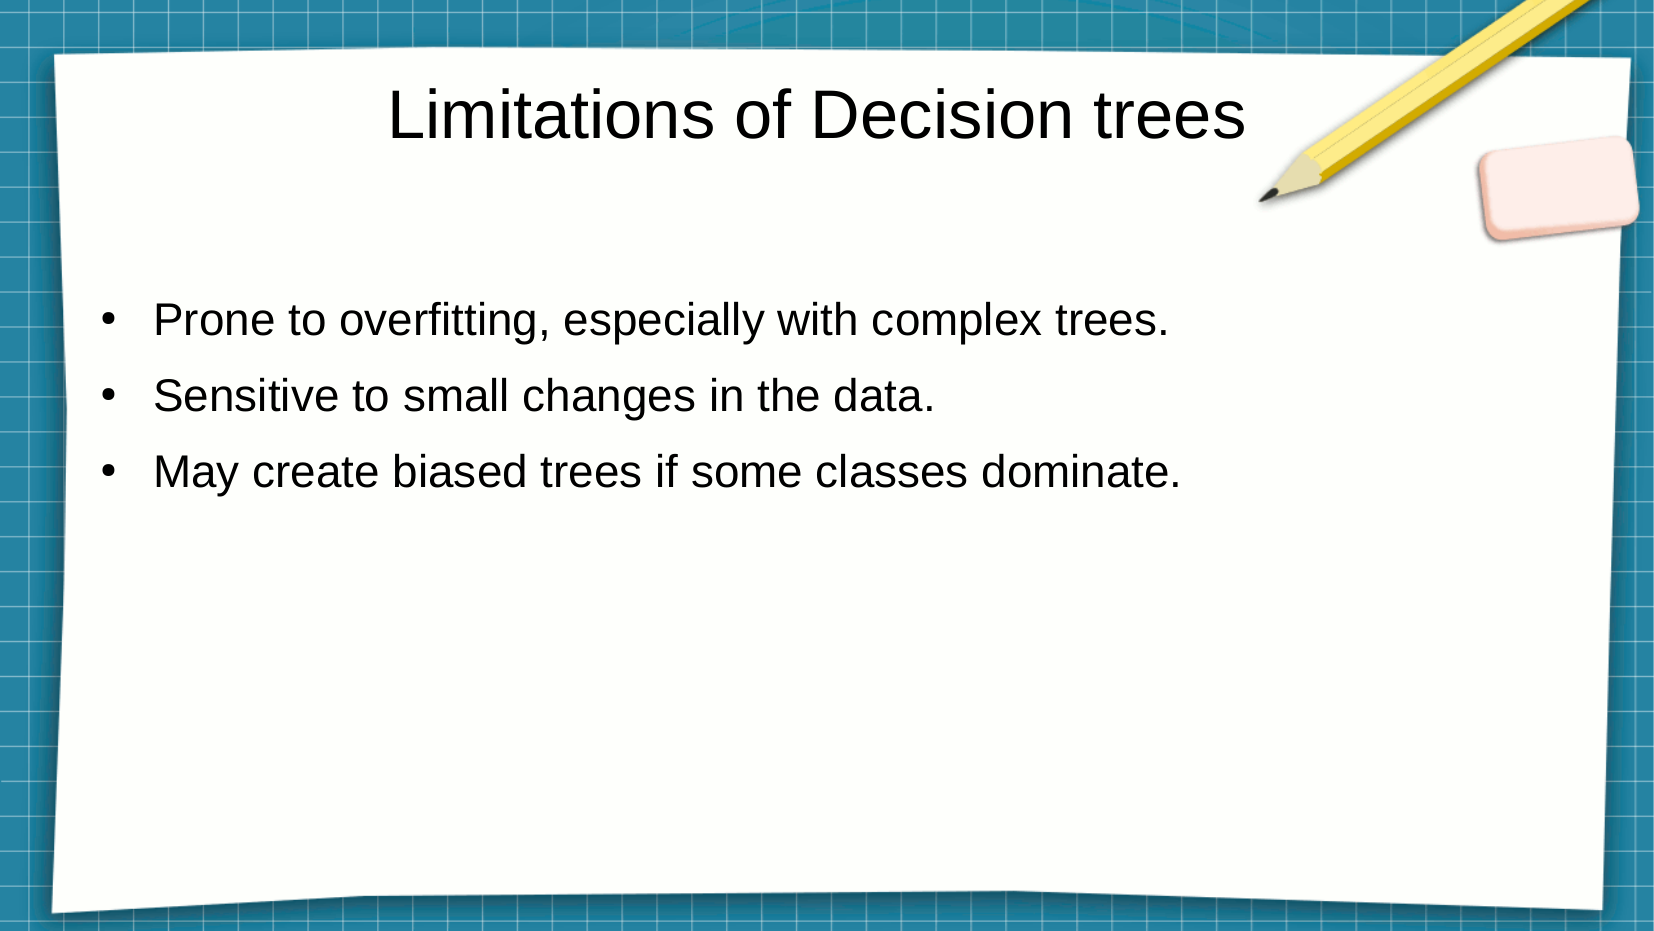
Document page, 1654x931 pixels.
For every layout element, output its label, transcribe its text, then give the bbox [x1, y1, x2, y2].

title Limitations of Decision trees [82, 37, 1571, 193]
picture [0, 0, 1654, 931]
list Prone to overfitting, especially with complex trees. Sensitive to small changes in the data. May create biased trees if some classes dominate. [82, 217, 1571, 758]
